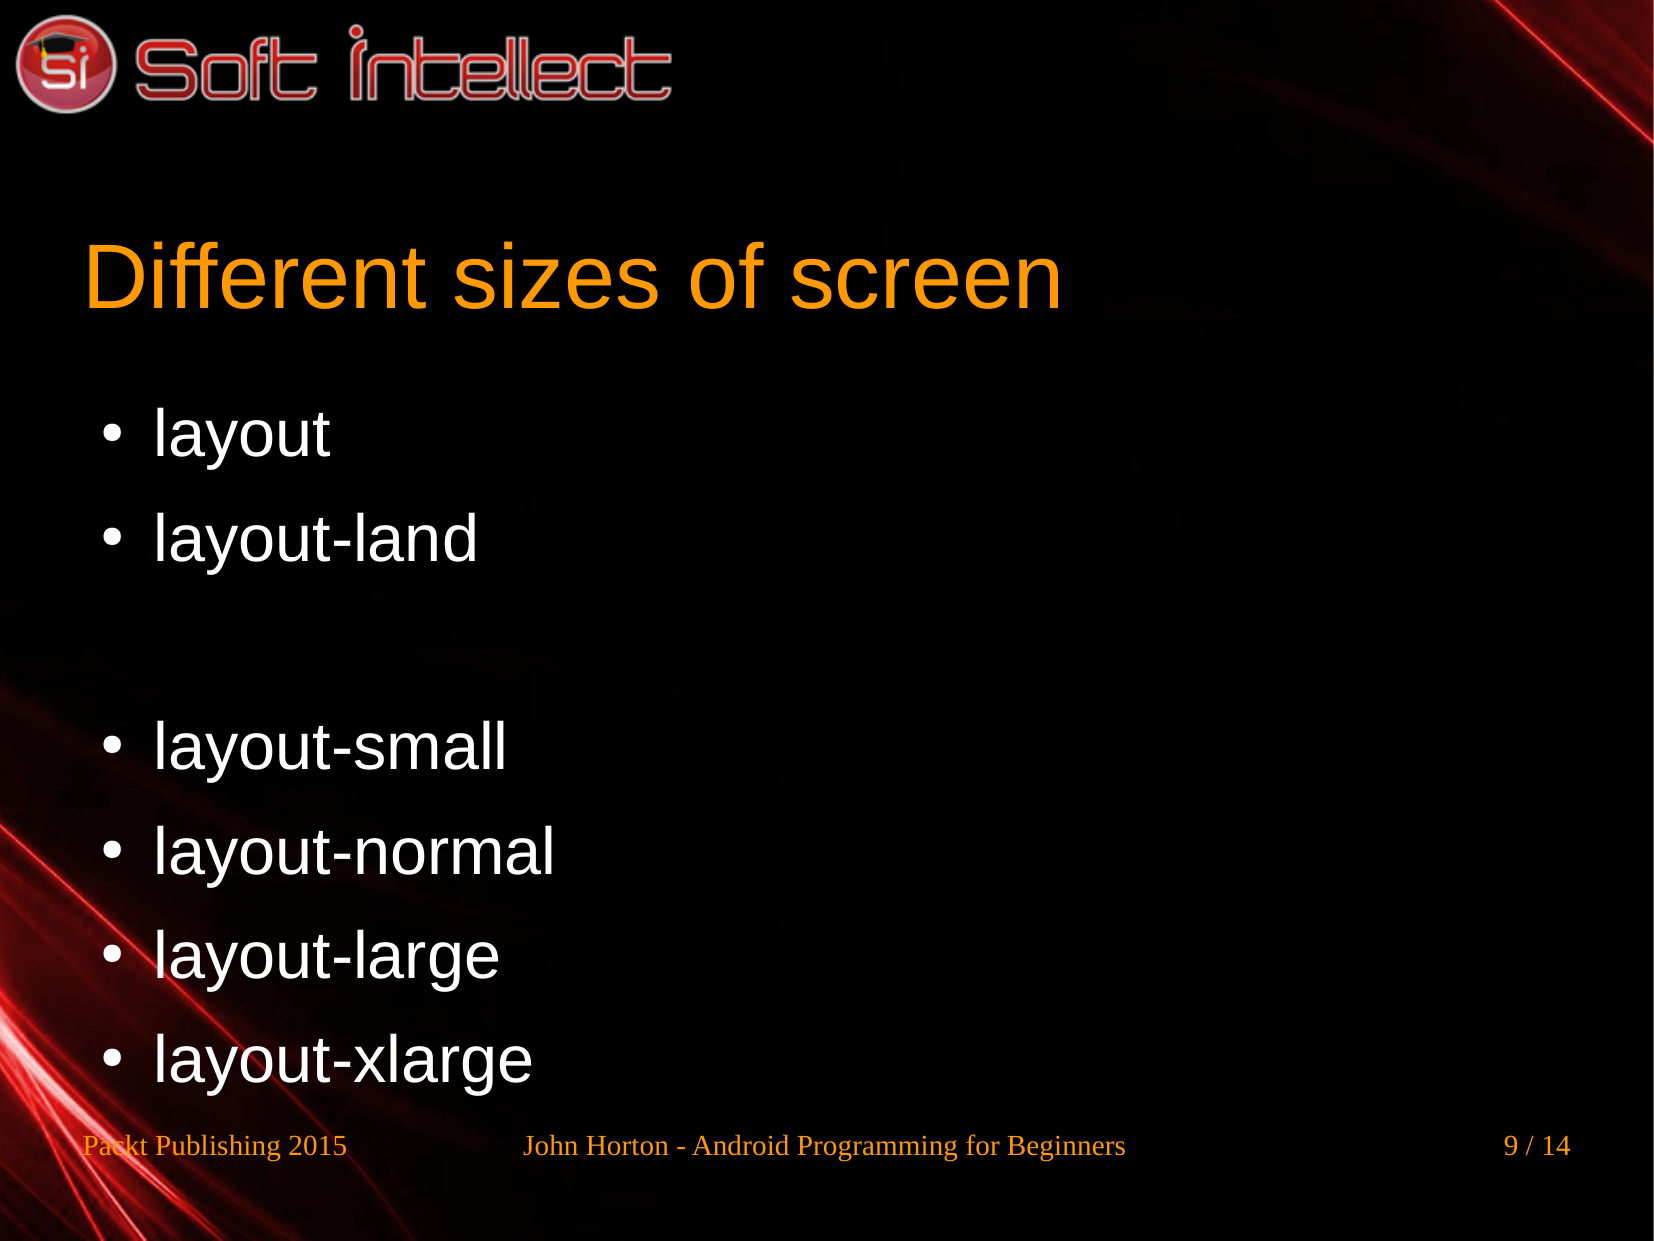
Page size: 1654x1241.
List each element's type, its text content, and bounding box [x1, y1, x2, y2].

list layout layout-land layout-small layout-normal layout-large layout-xlarge [82, 396, 1571, 1116]
title Different sizes of screen [82, 173, 1571, 381]
picture [0, 0, 1654, 1241]
